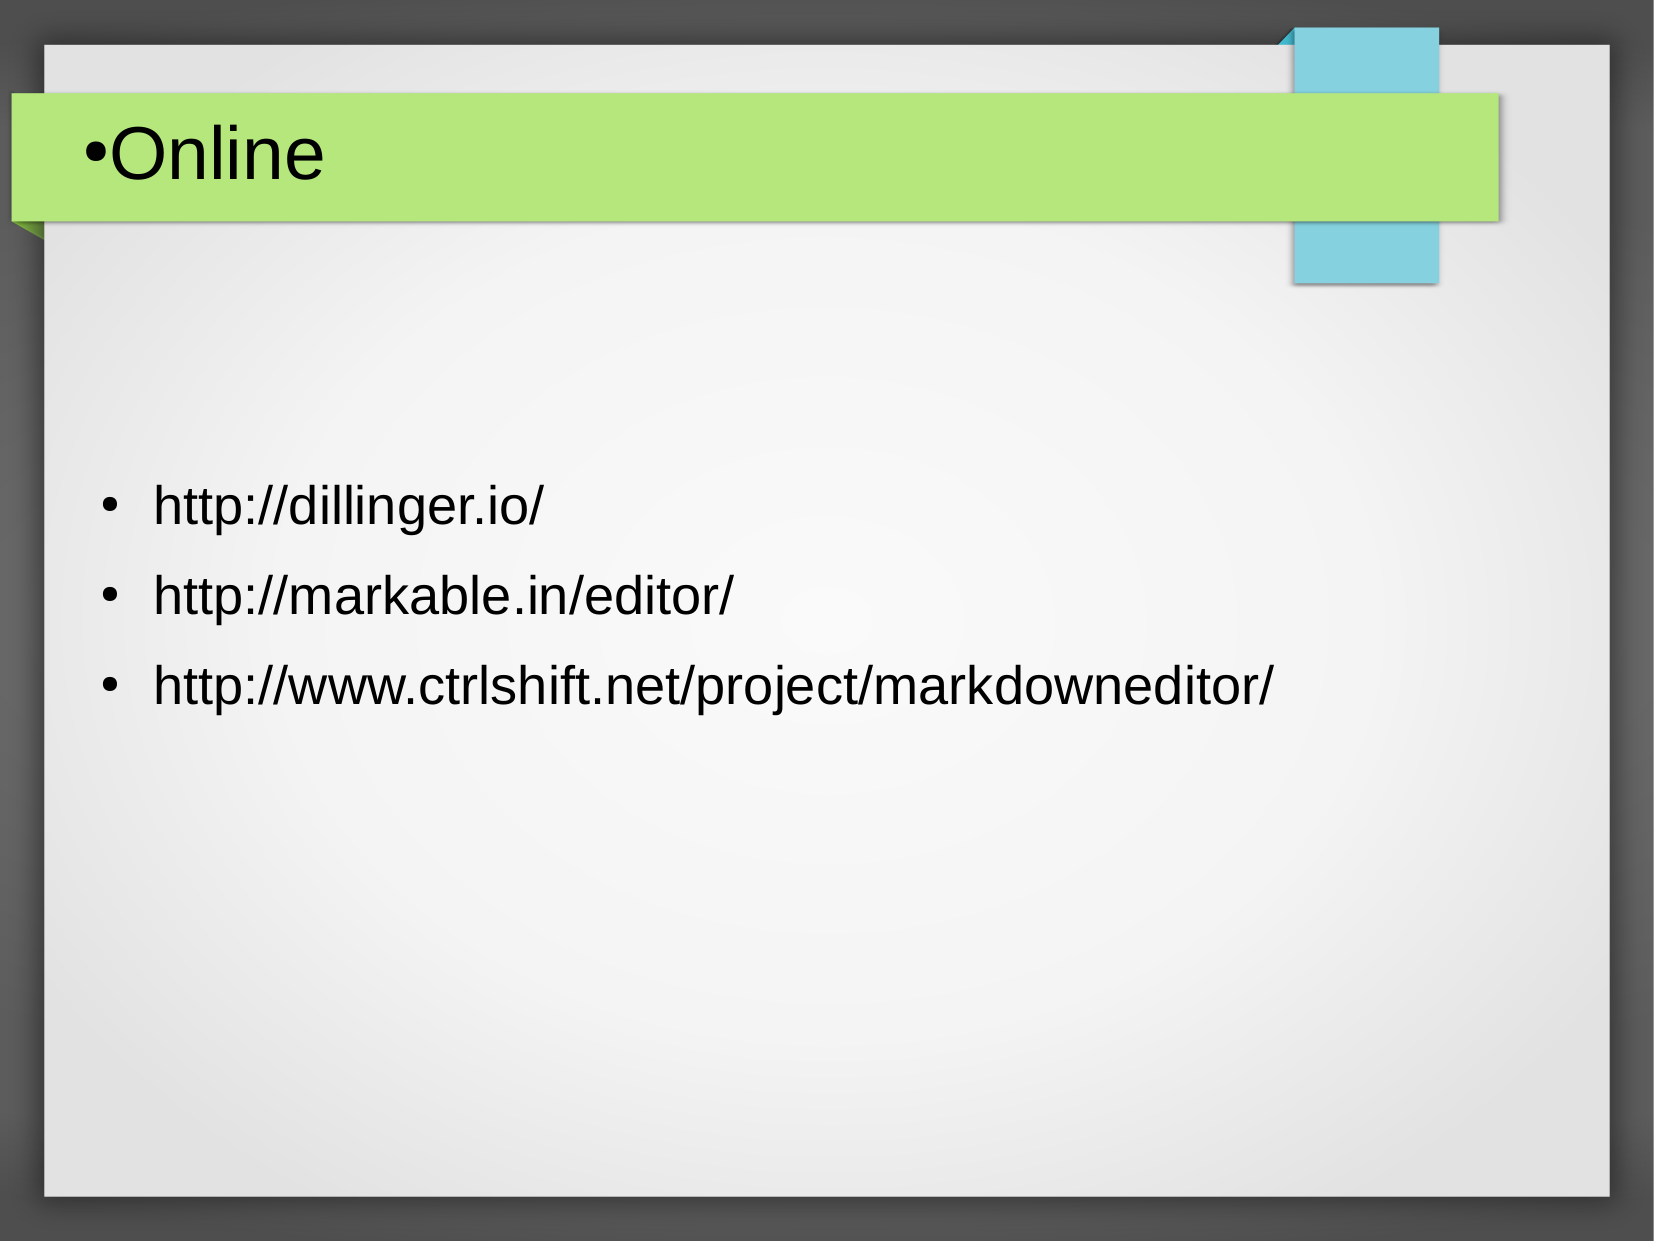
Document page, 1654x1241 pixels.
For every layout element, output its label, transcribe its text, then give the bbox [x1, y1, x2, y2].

title Online [82, 94, 1264, 213]
picture [0, 0, 1654, 1241]
list http://dillinger.io/ http://markable.in/editor/ http://www.ctrlshift.net/project/markdowneditor/ [82, 295, 1571, 1015]
